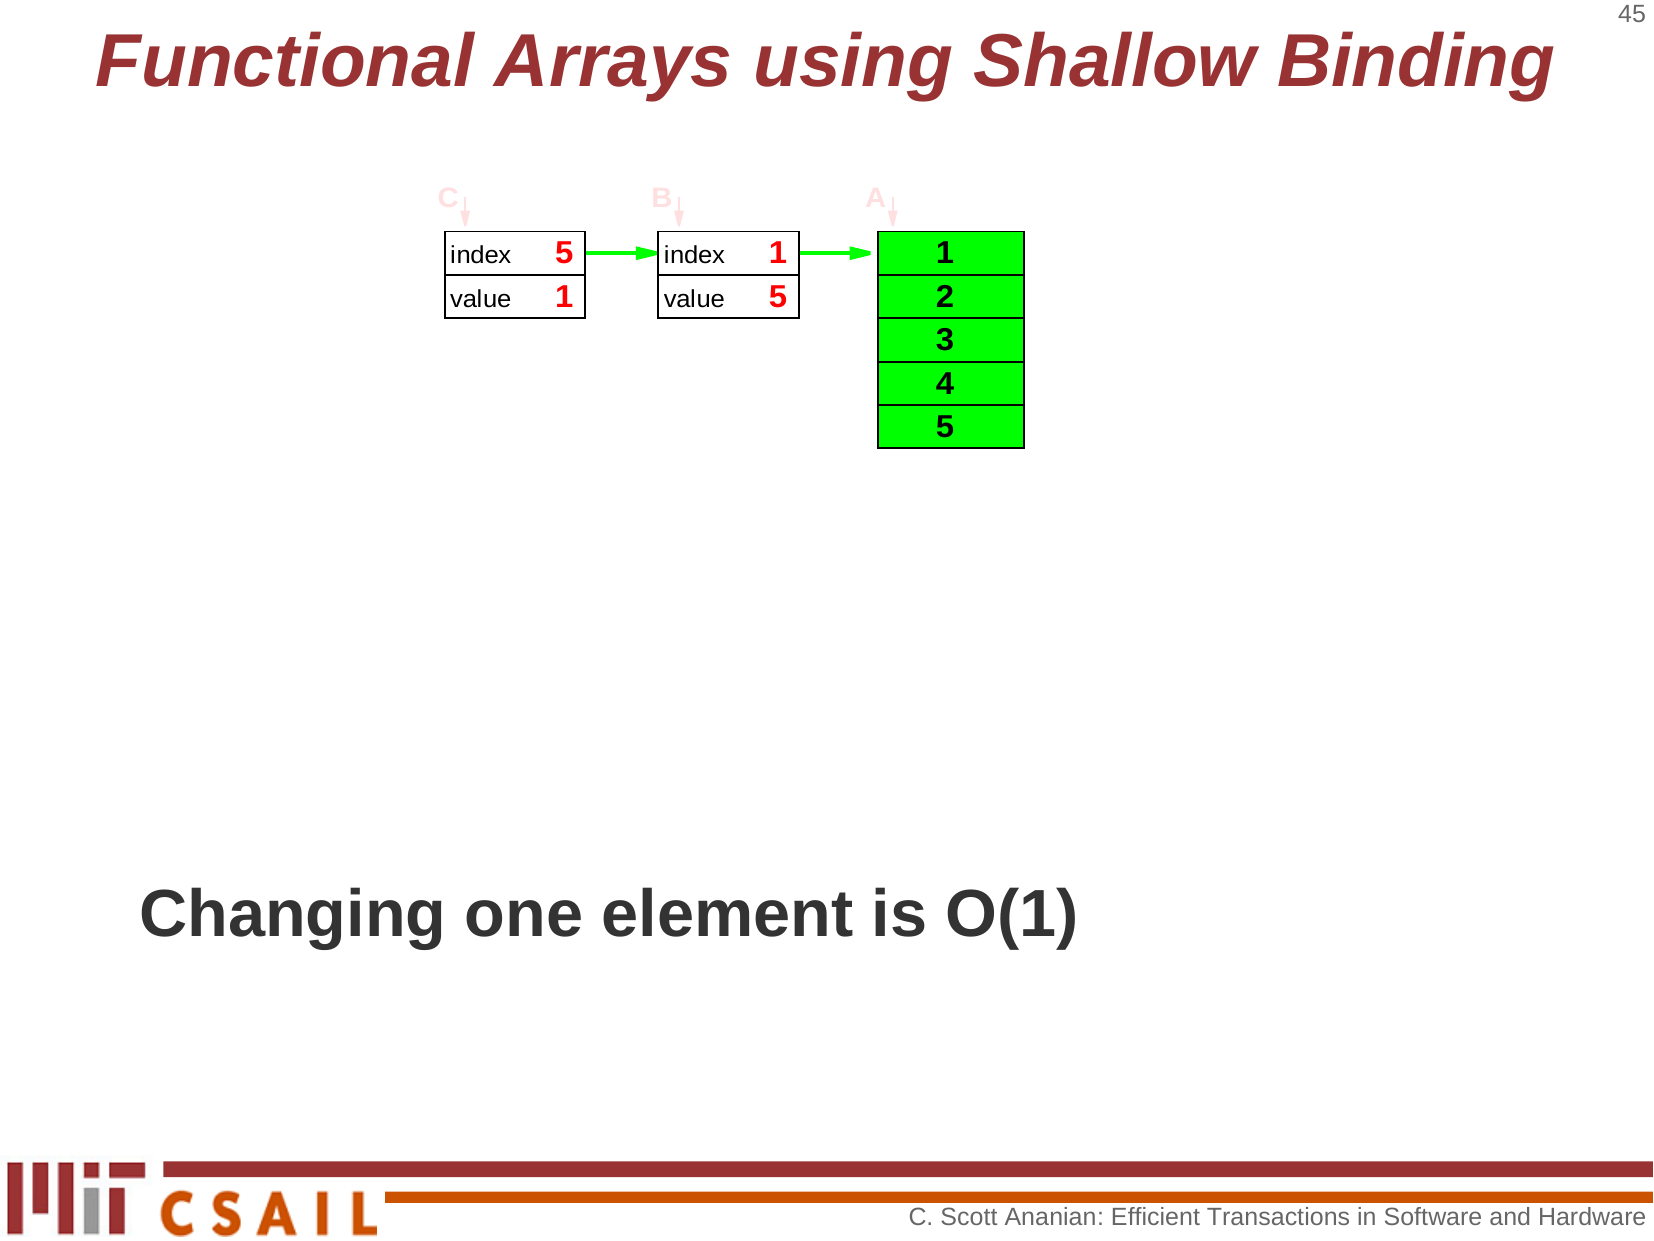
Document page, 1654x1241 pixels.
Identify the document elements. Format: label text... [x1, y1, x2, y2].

list Changing one element is O(1) [121, 875, 1561, 1133]
picture [0, 1155, 377, 1237]
picture [421, 175, 1278, 476]
title Functional Arrays using Shallow Binding [0, 0, 1653, 121]
